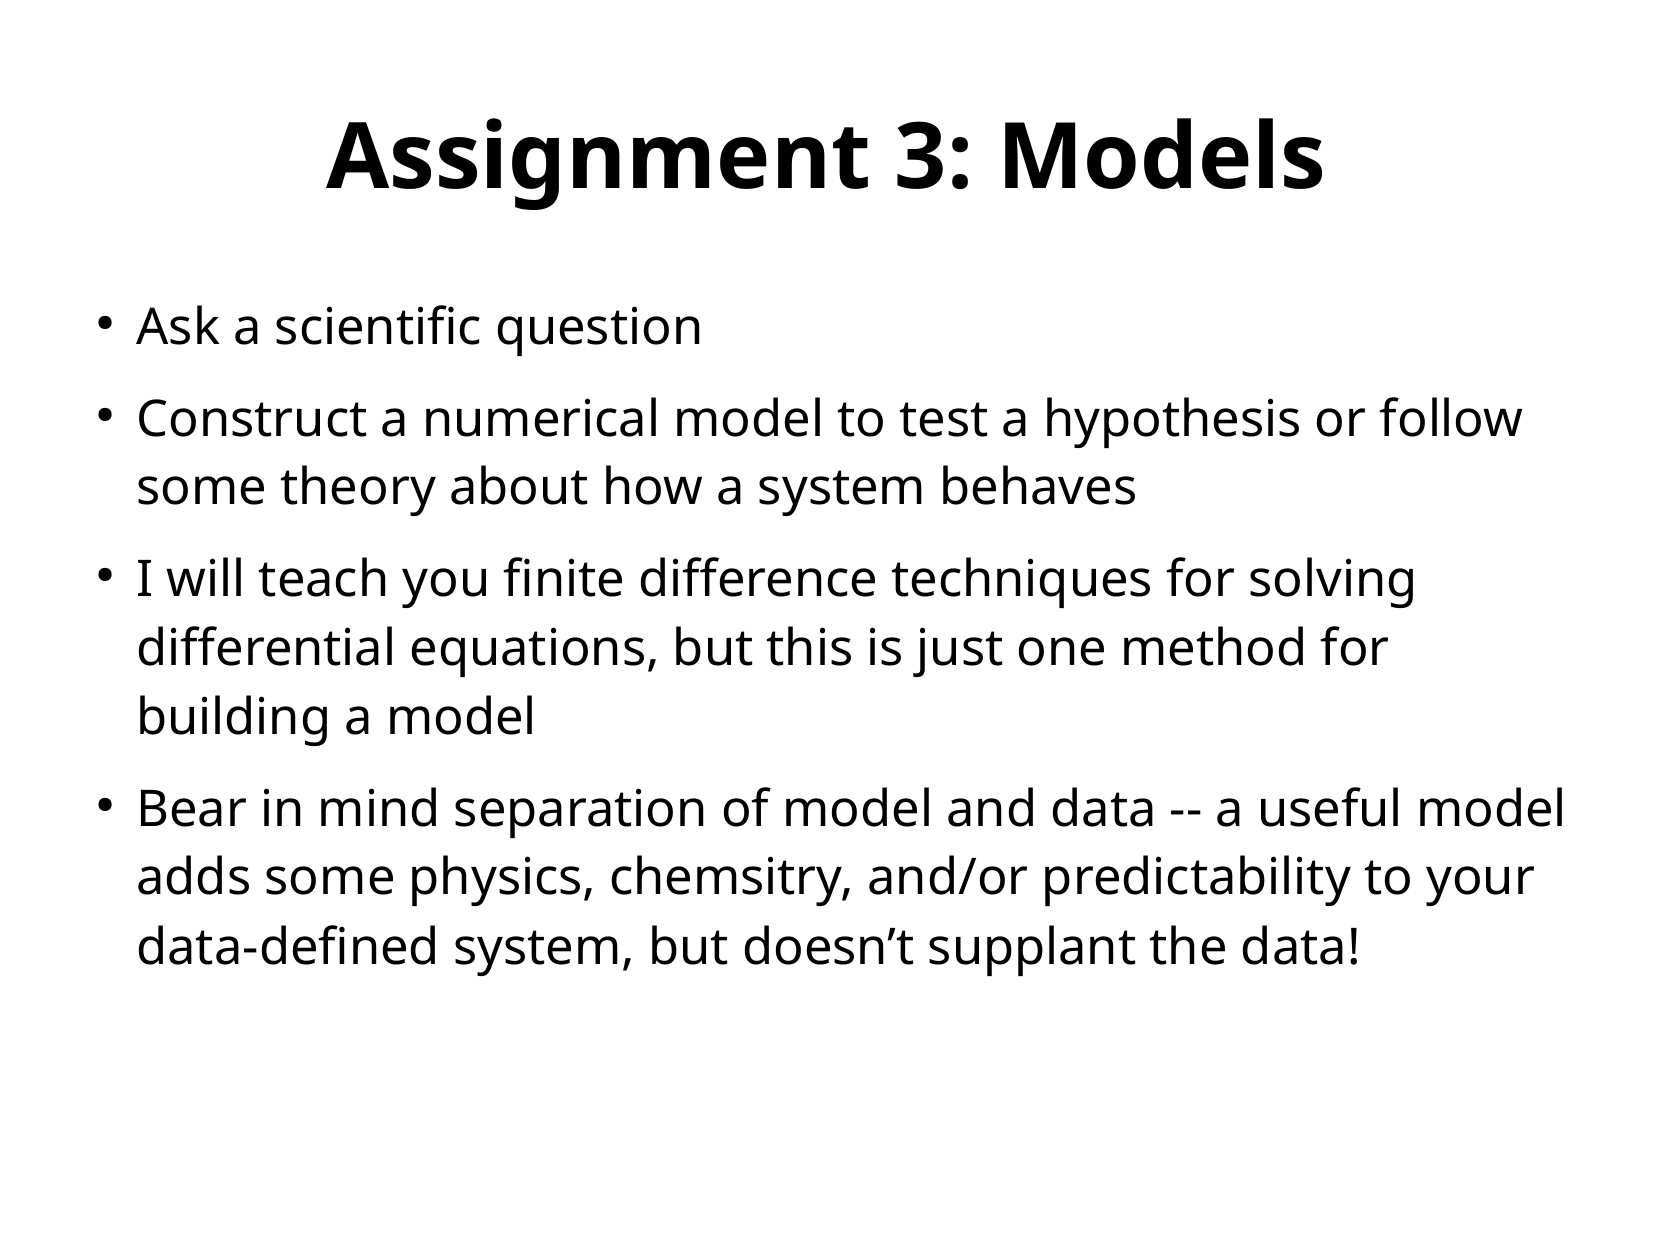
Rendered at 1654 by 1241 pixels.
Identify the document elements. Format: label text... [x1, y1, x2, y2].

title Assignment 3: Models [82, 49, 1571, 257]
list Ask a scientific question Construct a numerical model to test a hypothesis or follow some theory about how a system behaves I will teach you finite difference techniques for solving differential equations, but this is just one method for building a model Bear in mind separation of model and data -- a useful model adds some physics, chemsitry, and/or predictability to your data-defined system, but doesn’t supplant the data! [82, 290, 1571, 1010]
